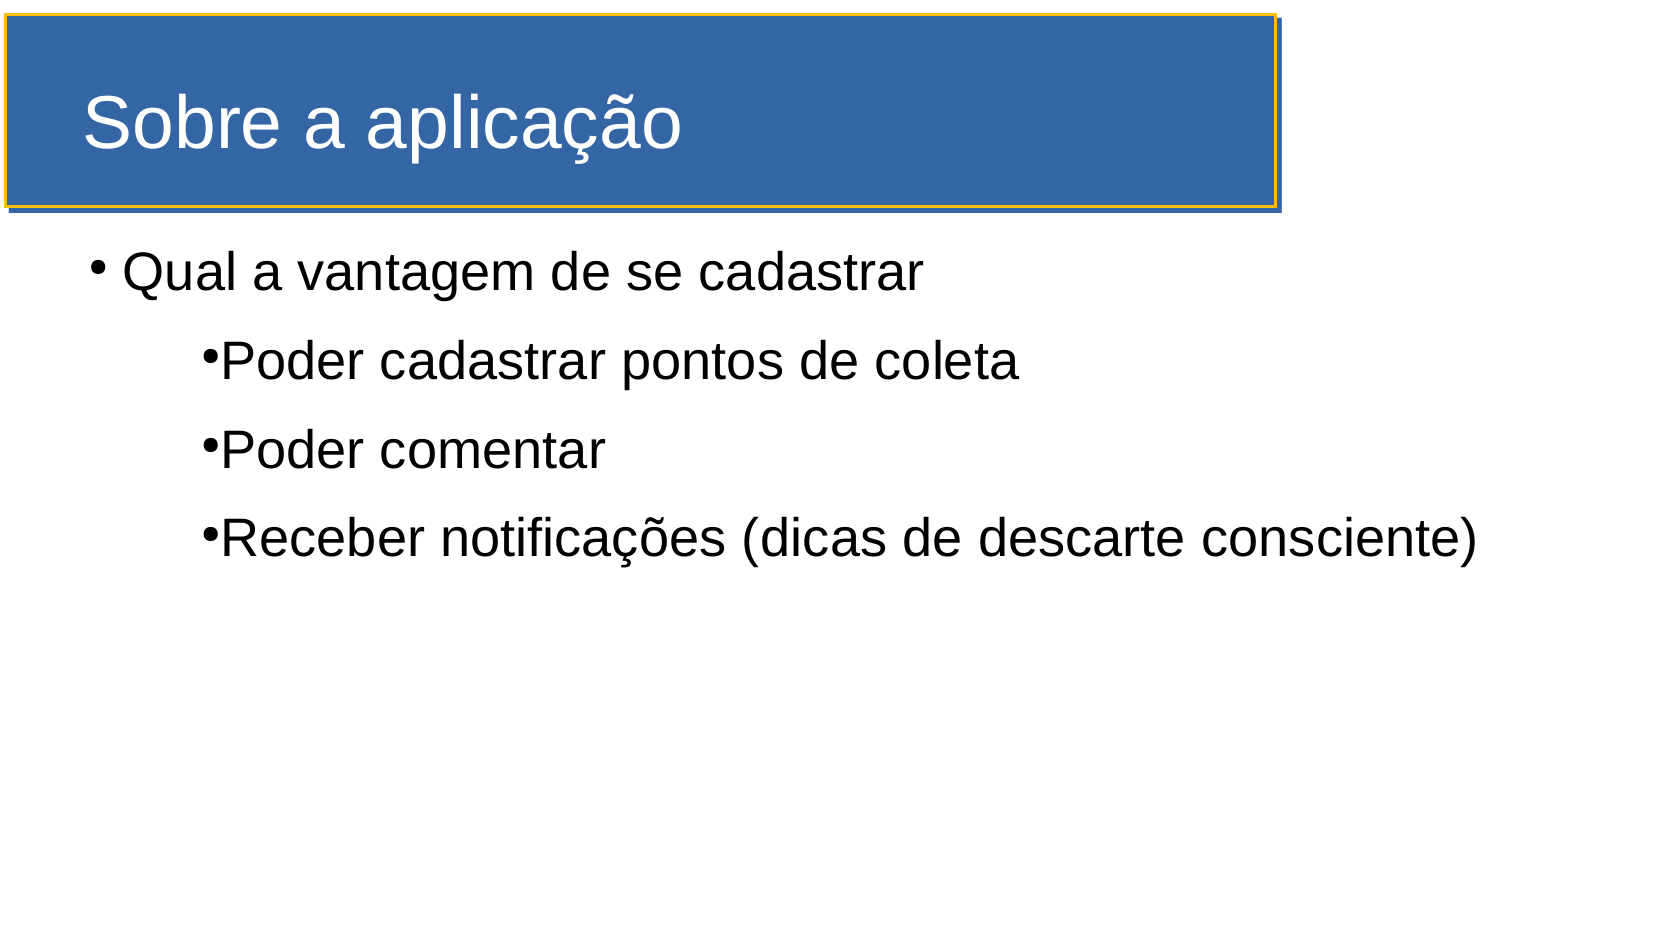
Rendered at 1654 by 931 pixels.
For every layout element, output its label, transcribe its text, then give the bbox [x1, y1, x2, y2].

title Sobre a aplicação [82, 44, 1235, 192]
list Qual a vantagem de se cadastrar Poder cadastrar pontos de coleta Poder comentar Receber notificações (dicas de descarte consciente) [88, 236, 1565, 916]
